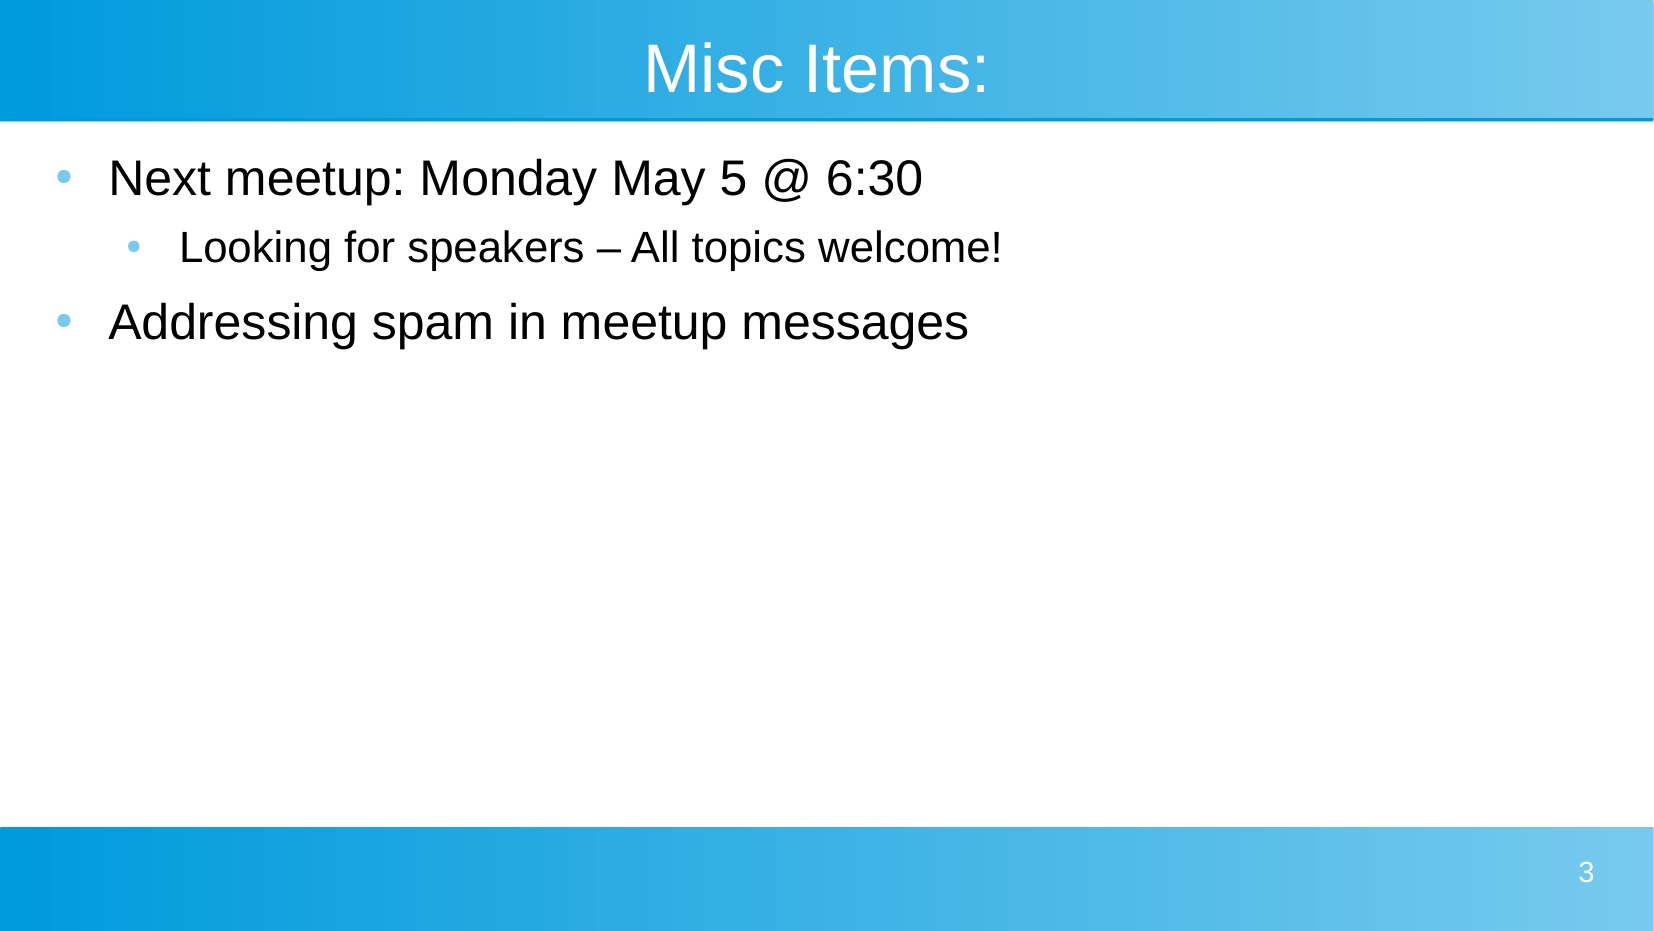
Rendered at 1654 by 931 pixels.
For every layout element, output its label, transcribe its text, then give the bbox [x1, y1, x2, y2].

title Misc Items: [59, 29, 1595, 108]
list Next meetup: Monday May 5 @ 6:30 Looking for speakers – All topics welcome! Addressing spam in meetup messages [37, 150, 1573, 741]
